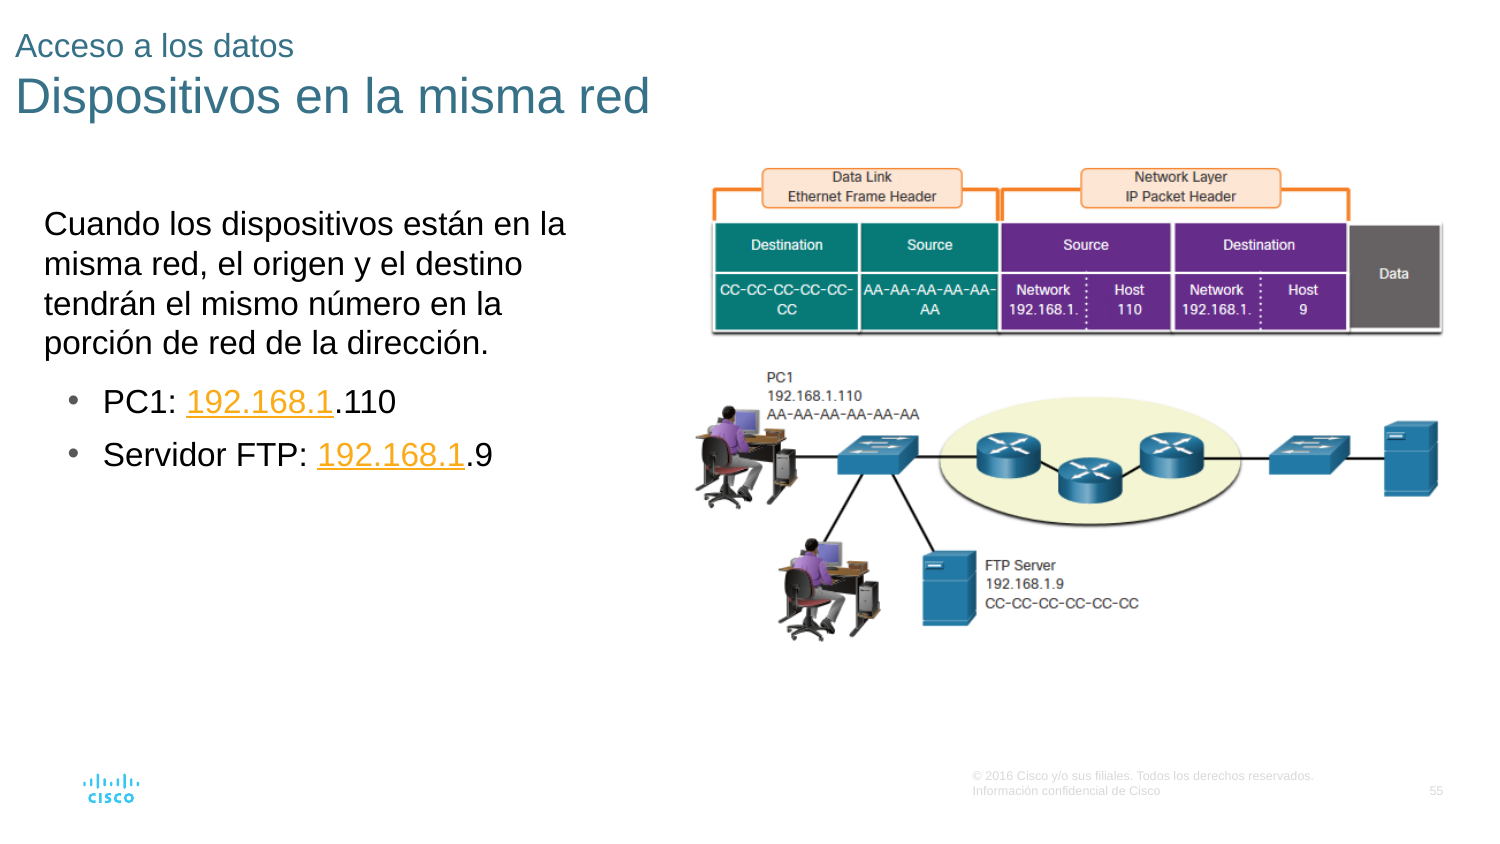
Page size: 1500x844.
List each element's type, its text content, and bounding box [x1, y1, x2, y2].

picture [690, 160, 1452, 650]
title Acceso a los datos Dispositivos en la misma red [0, 6, 1500, 142]
list Cuando los dispositivos están en la misma red, el origen y el destino tendrán el mismo número en la porción de red de la dirección. PC1: 192.168.1.110 Servidor FTP: 192.168.1.9 [29, 194, 651, 758]
